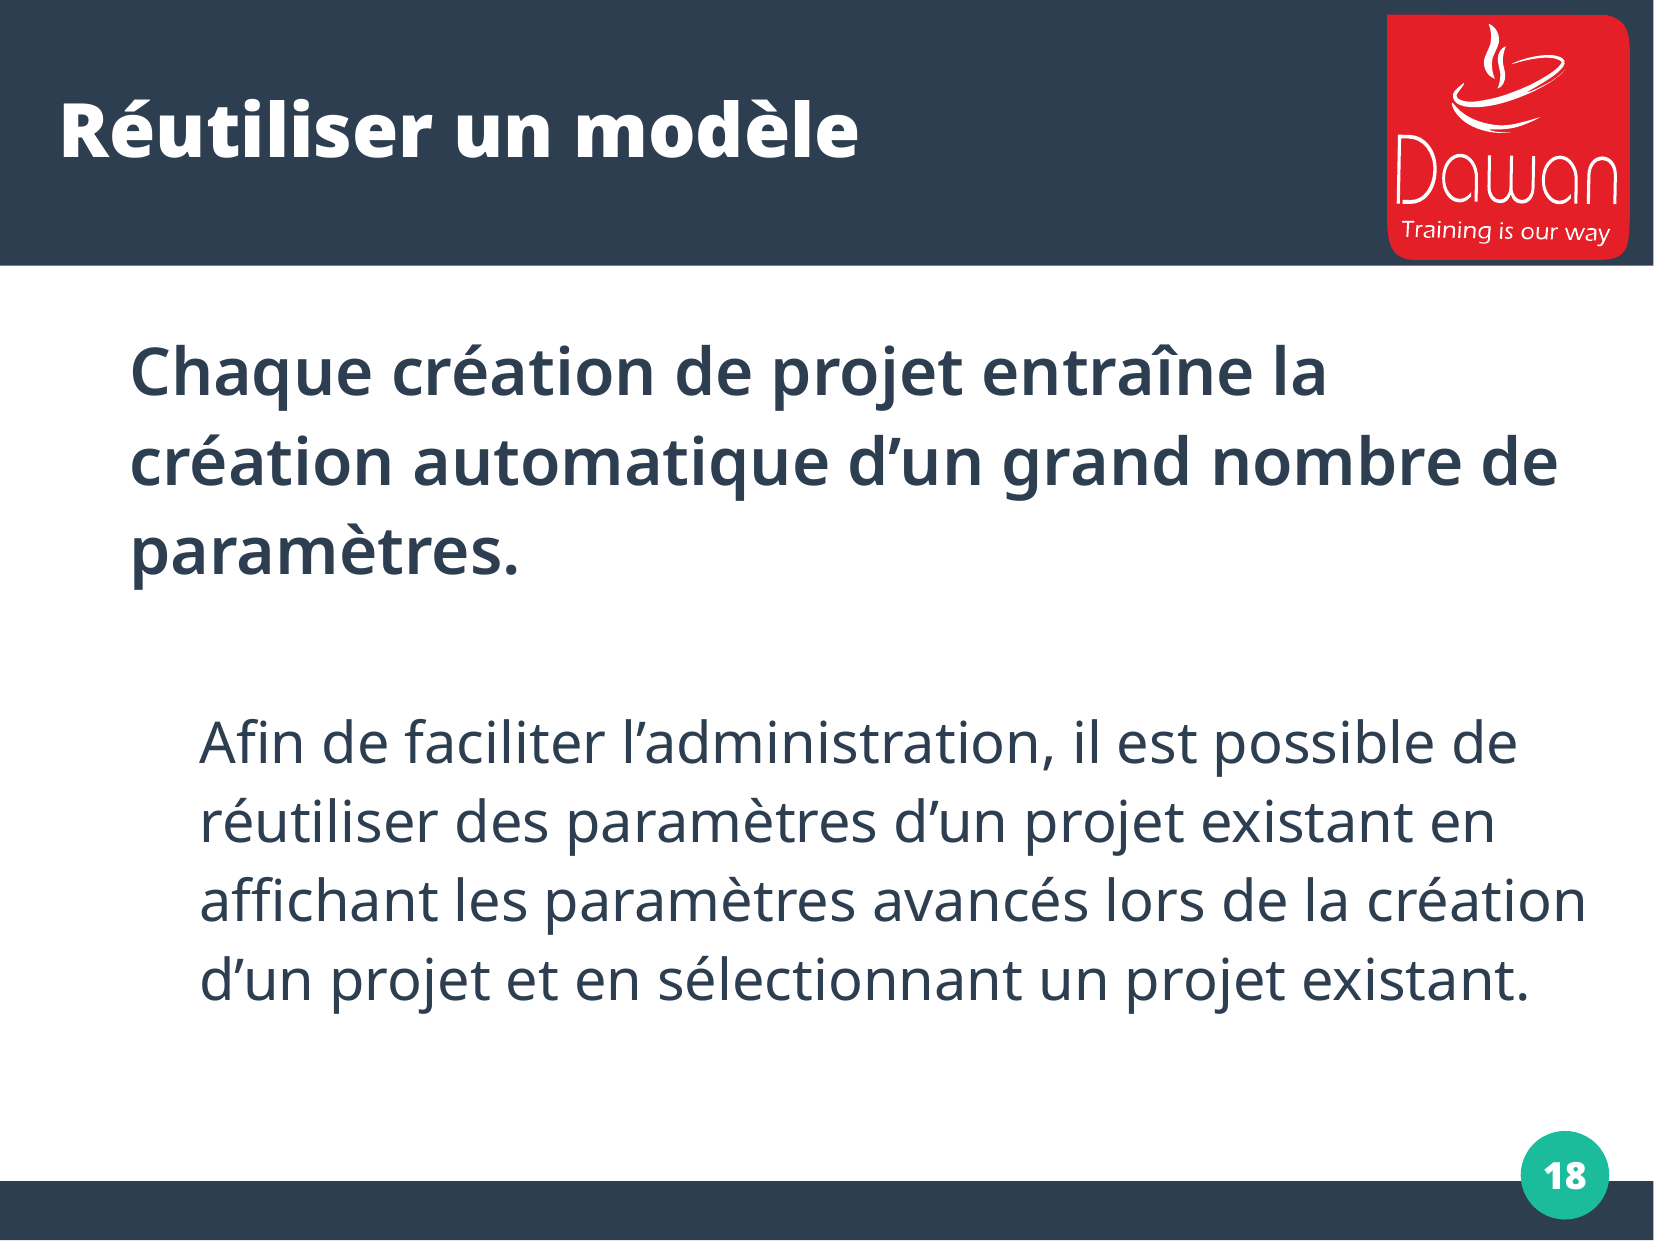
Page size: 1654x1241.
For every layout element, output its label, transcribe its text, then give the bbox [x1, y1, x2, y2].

title Réutiliser un modèle [59, 49, 1387, 207]
picture [1387, 14, 1630, 260]
list Chaque création de projet entraîne la création automatique d’un grand nombre de paramètres. Afin de faciliter l’administration, il est possible de réutiliser des paramètres d’un projet existant en affichant les paramètres avancés lors de la création d’un projet et en sélectionnant un projet existant. [59, 324, 1595, 1152]
